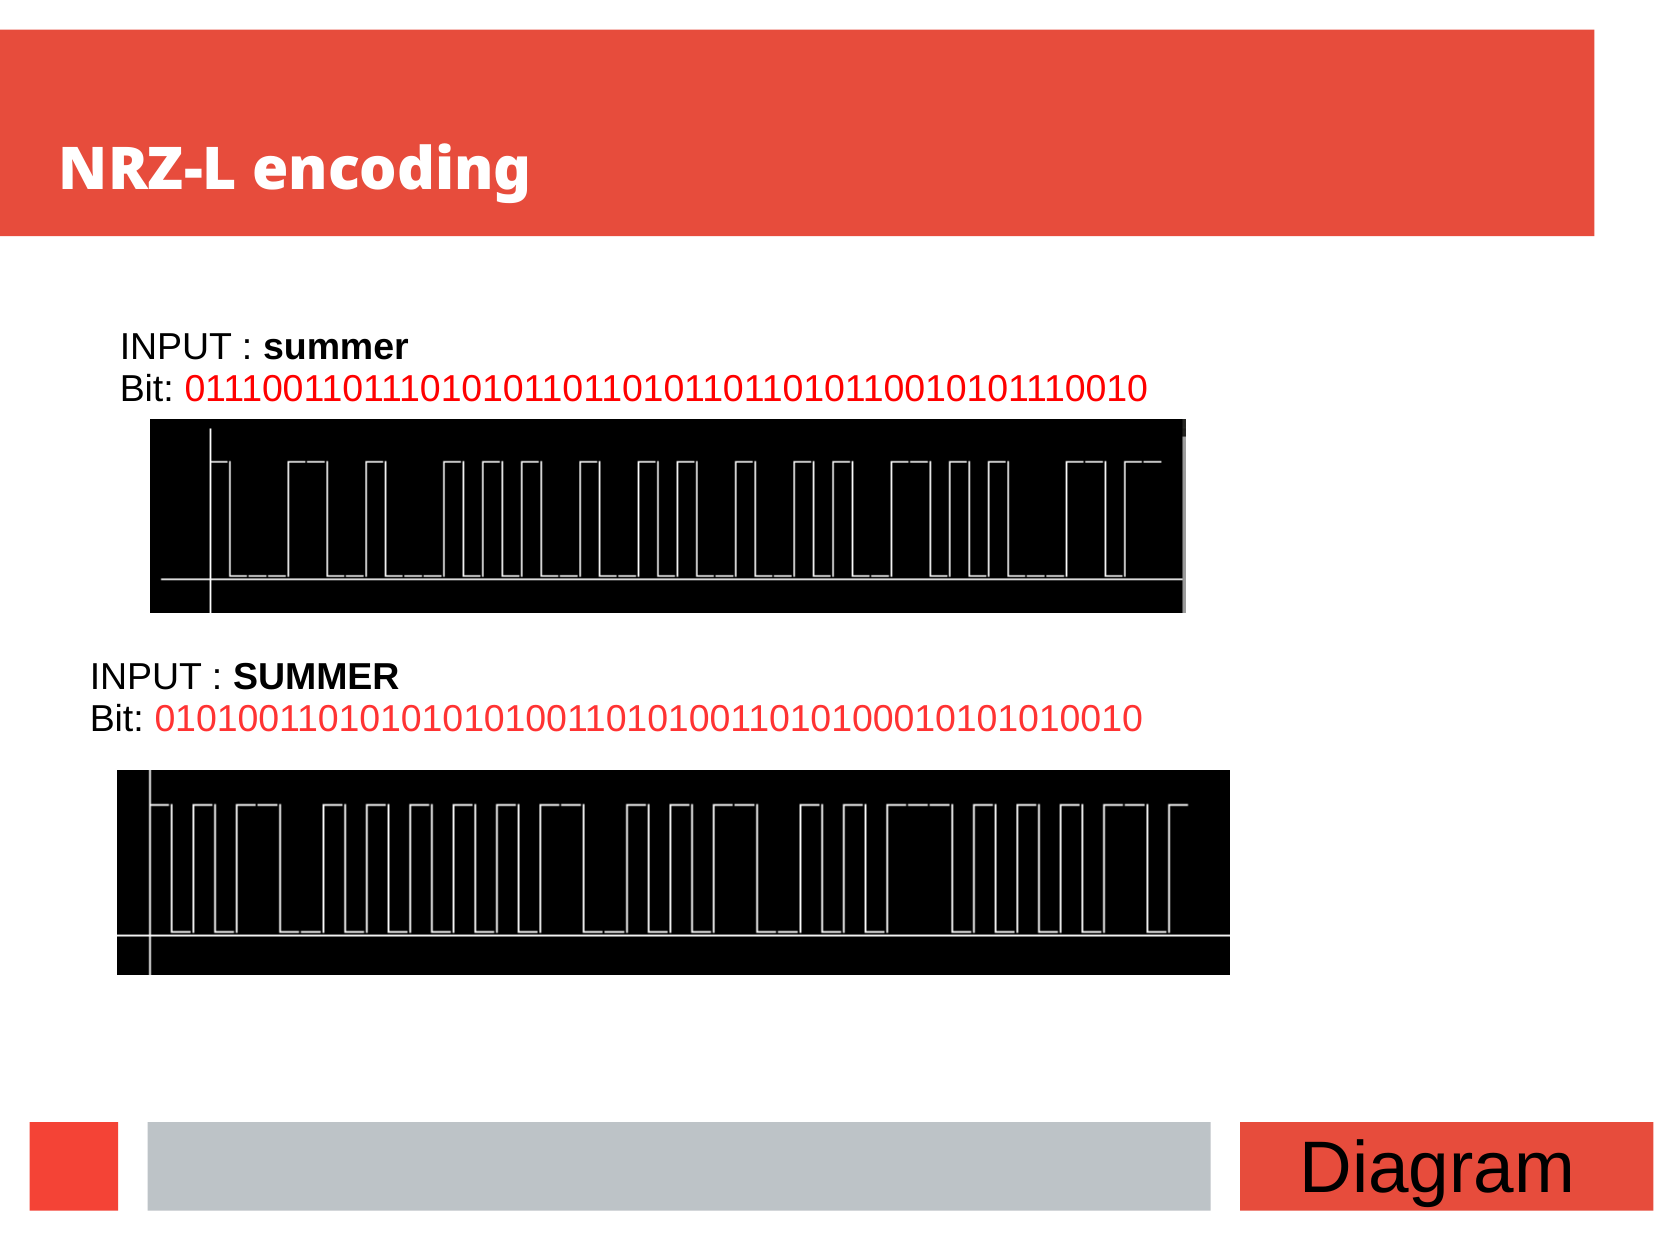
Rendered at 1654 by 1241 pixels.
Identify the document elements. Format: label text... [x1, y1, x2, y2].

picture [117, 770, 1231, 976]
text_box Diagram [1284, 1118, 1591, 1216]
text_box INPUT : SUMMER Bit: 010100110101010101001101010011010100010101010010 [75, 648, 1426, 796]
text_box INPUT : summer Bit: 011100110111010101101101011011010110010101110010 [105, 318, 1456, 466]
picture [150, 419, 1186, 613]
title NRZ-L encoding [59, 59, 1595, 207]
